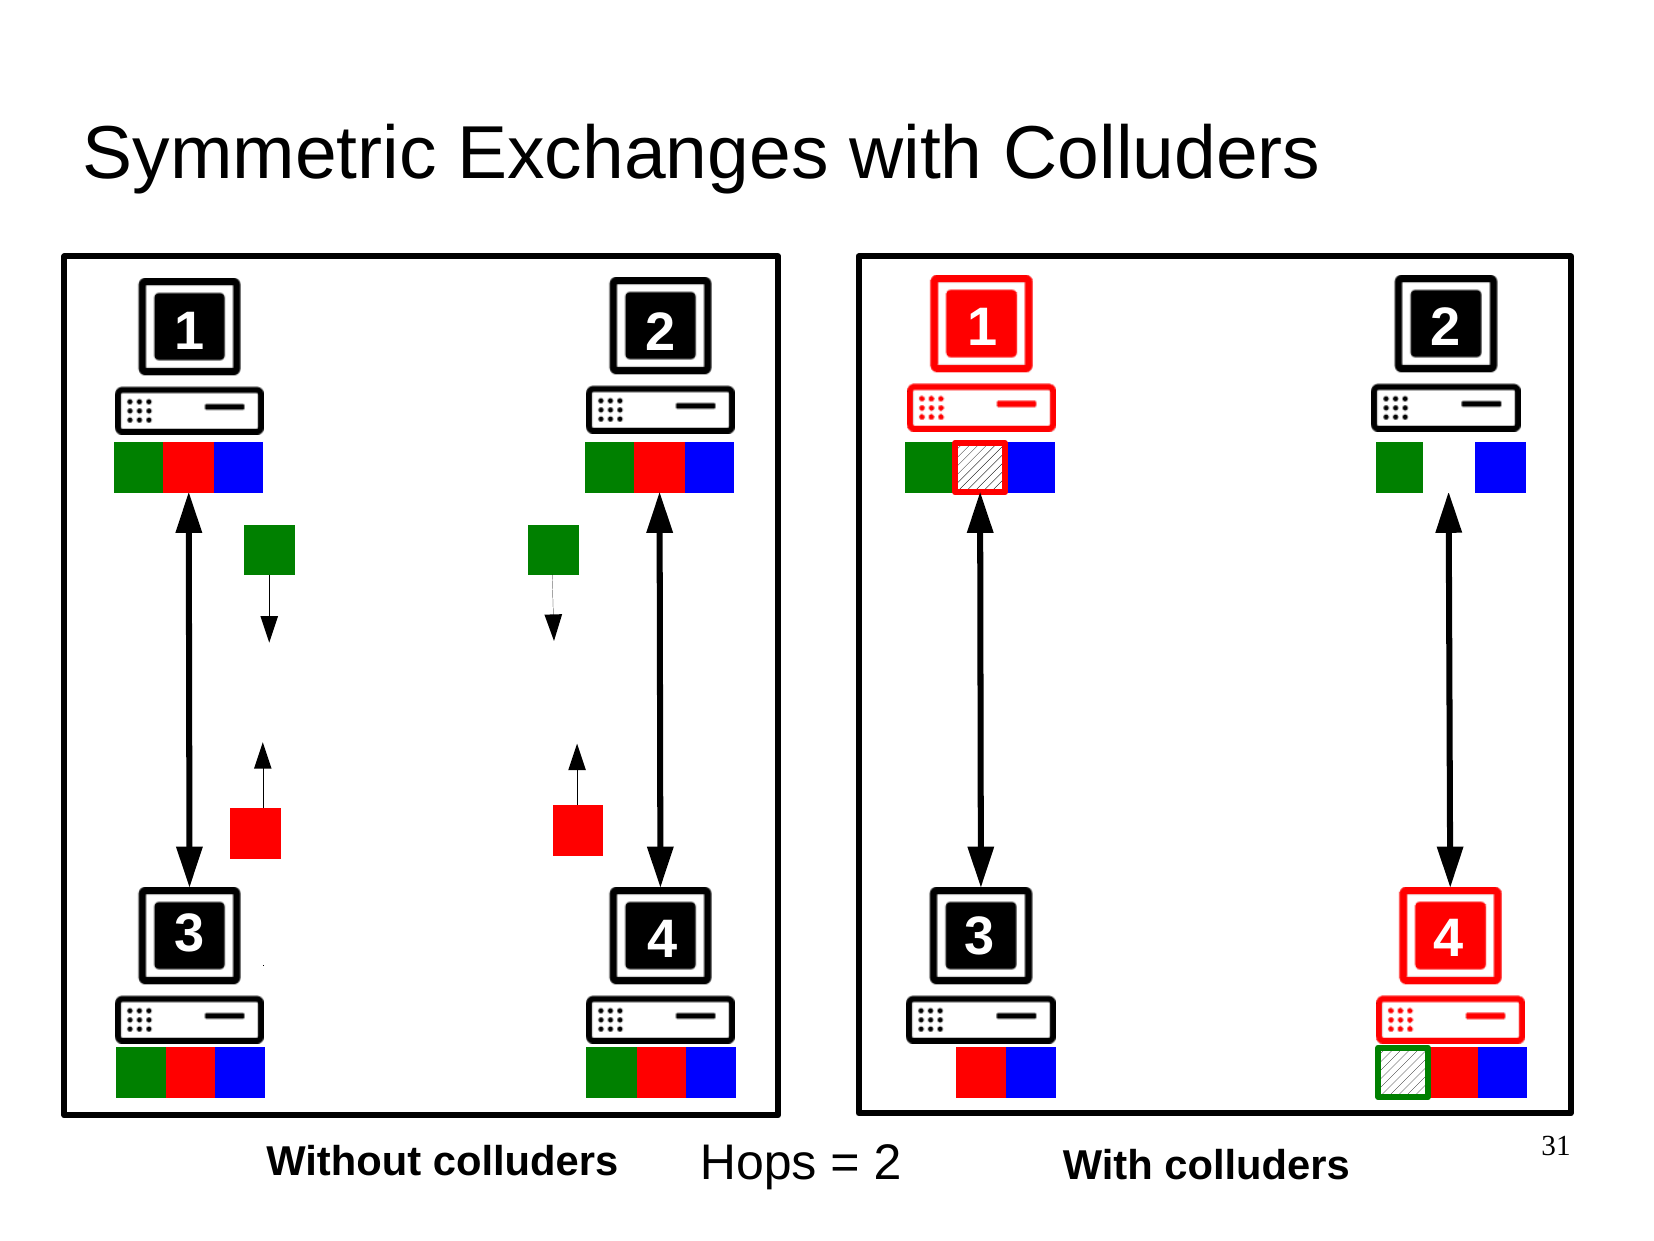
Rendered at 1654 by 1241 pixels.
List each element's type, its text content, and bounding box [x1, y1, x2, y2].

text_box [858, 257, 1571, 1114]
picture [1376, 887, 1525, 1044]
text_box [64, 256, 778, 1116]
picture [906, 887, 1056, 1044]
text_box 3 [159, 895, 217, 971]
text_box 1 [953, 288, 1011, 366]
picture [907, 275, 1056, 432]
text_box 4 [632, 900, 696, 977]
text_box 4 [1418, 899, 1482, 975]
text_box 1 [159, 292, 217, 369]
text_box With colluders [1048, 1134, 1461, 1197]
text_box Without colluders [251, 1130, 665, 1192]
picture [586, 887, 735, 1044]
picture [1371, 275, 1521, 432]
text_box 2 [631, 293, 689, 370]
picture [586, 277, 735, 434]
text_box 2 [1416, 289, 1474, 365]
text_box 3 [950, 898, 1008, 974]
picture [115, 278, 264, 435]
text_box Hops = 2 [685, 1126, 949, 1199]
title Symmetric Exchanges with Colluders [82, 49, 1571, 257]
picture [115, 887, 264, 1044]
